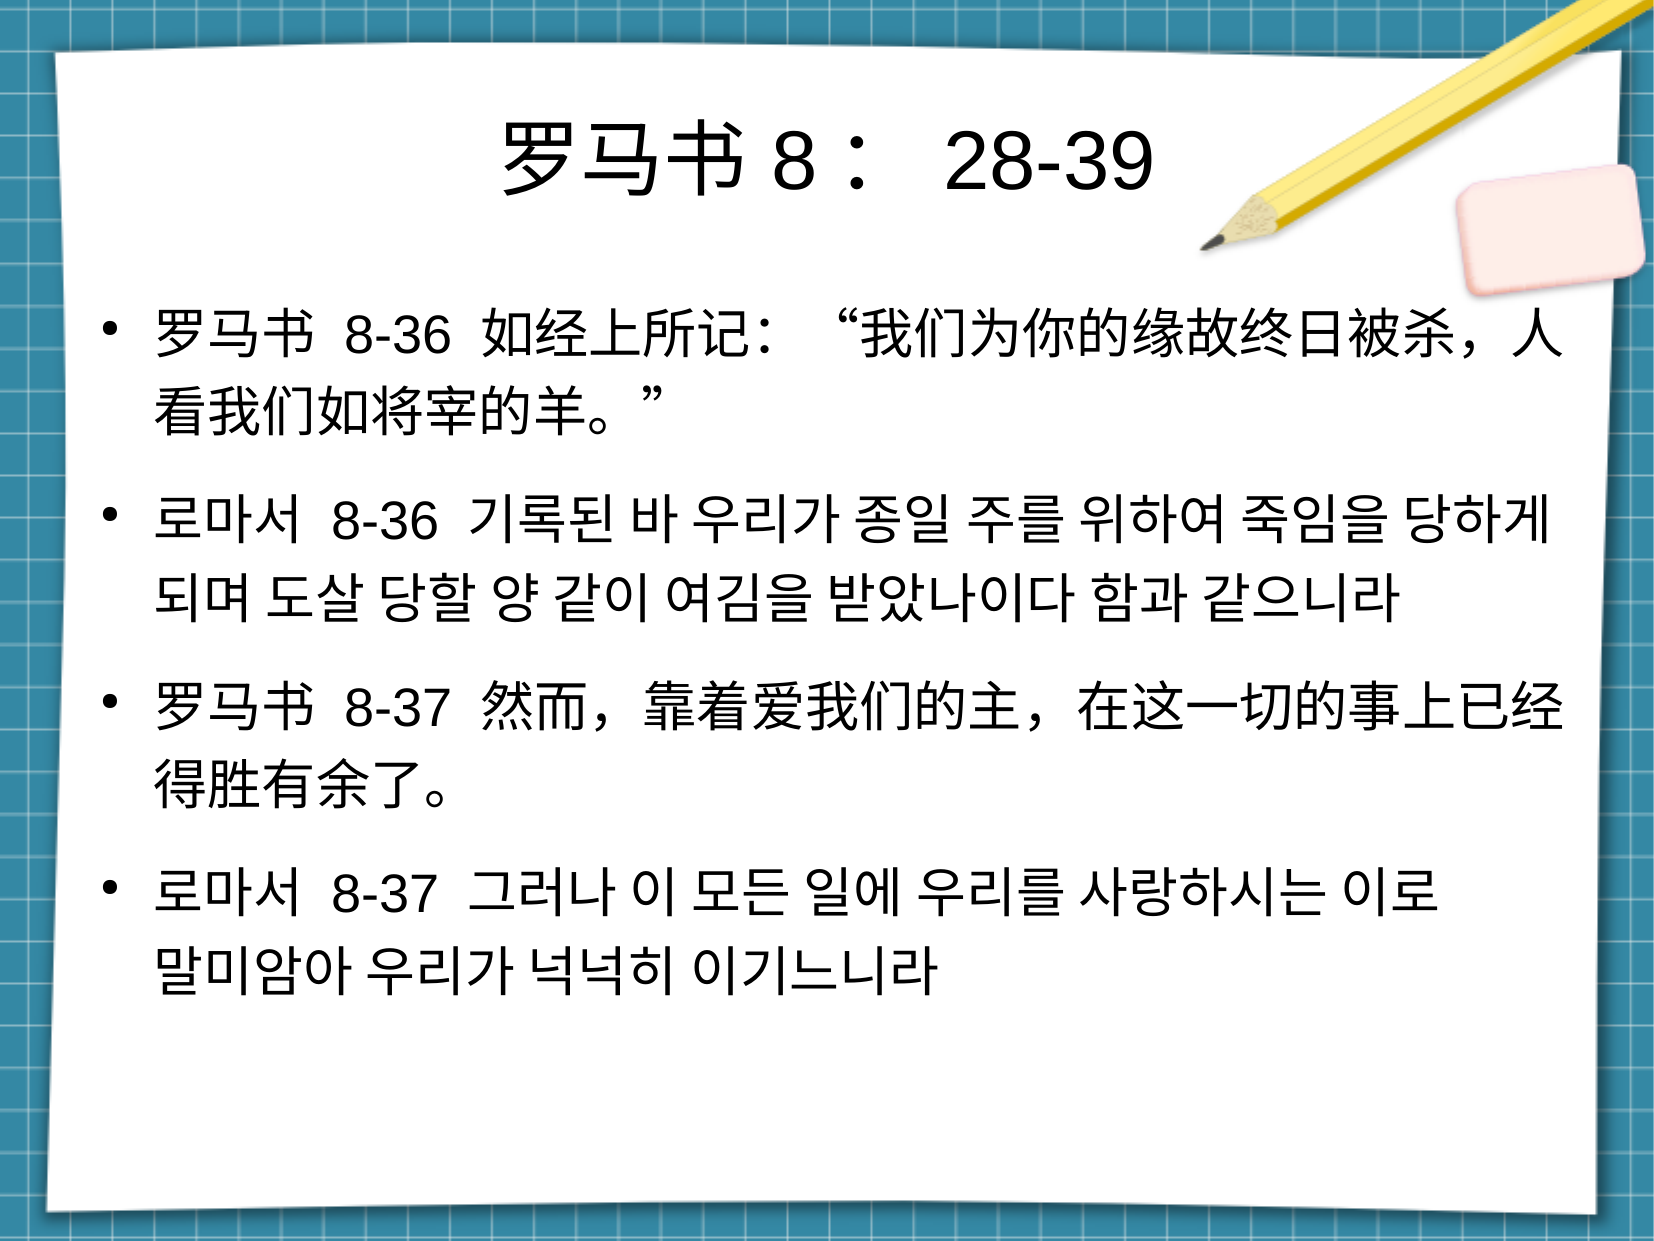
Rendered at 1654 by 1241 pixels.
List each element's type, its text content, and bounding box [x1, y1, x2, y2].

title 罗马书8：28-39 [82, 49, 1571, 257]
list 罗马书 8-36 如经上所记：“我们为你的缘故终日被杀，人看我们如将宰的羊。” 로마서 8-36 기록된 바 우리가 종일 주를 위하여 죽임을 당하게 되며 도살 당할 양 같이 여김을 받았나이다 함과 같으니라 罗马书 8-37 然而，靠着爱我们的主，在这一切的事上已经得胜有余了。 로마서 8-37 그러나 이 모든 일에 우리를 사랑하시는 이로 말미암아 우리가 넉넉히 이기느니라 [82, 290, 1571, 1010]
picture [0, 0, 1654, 1241]
